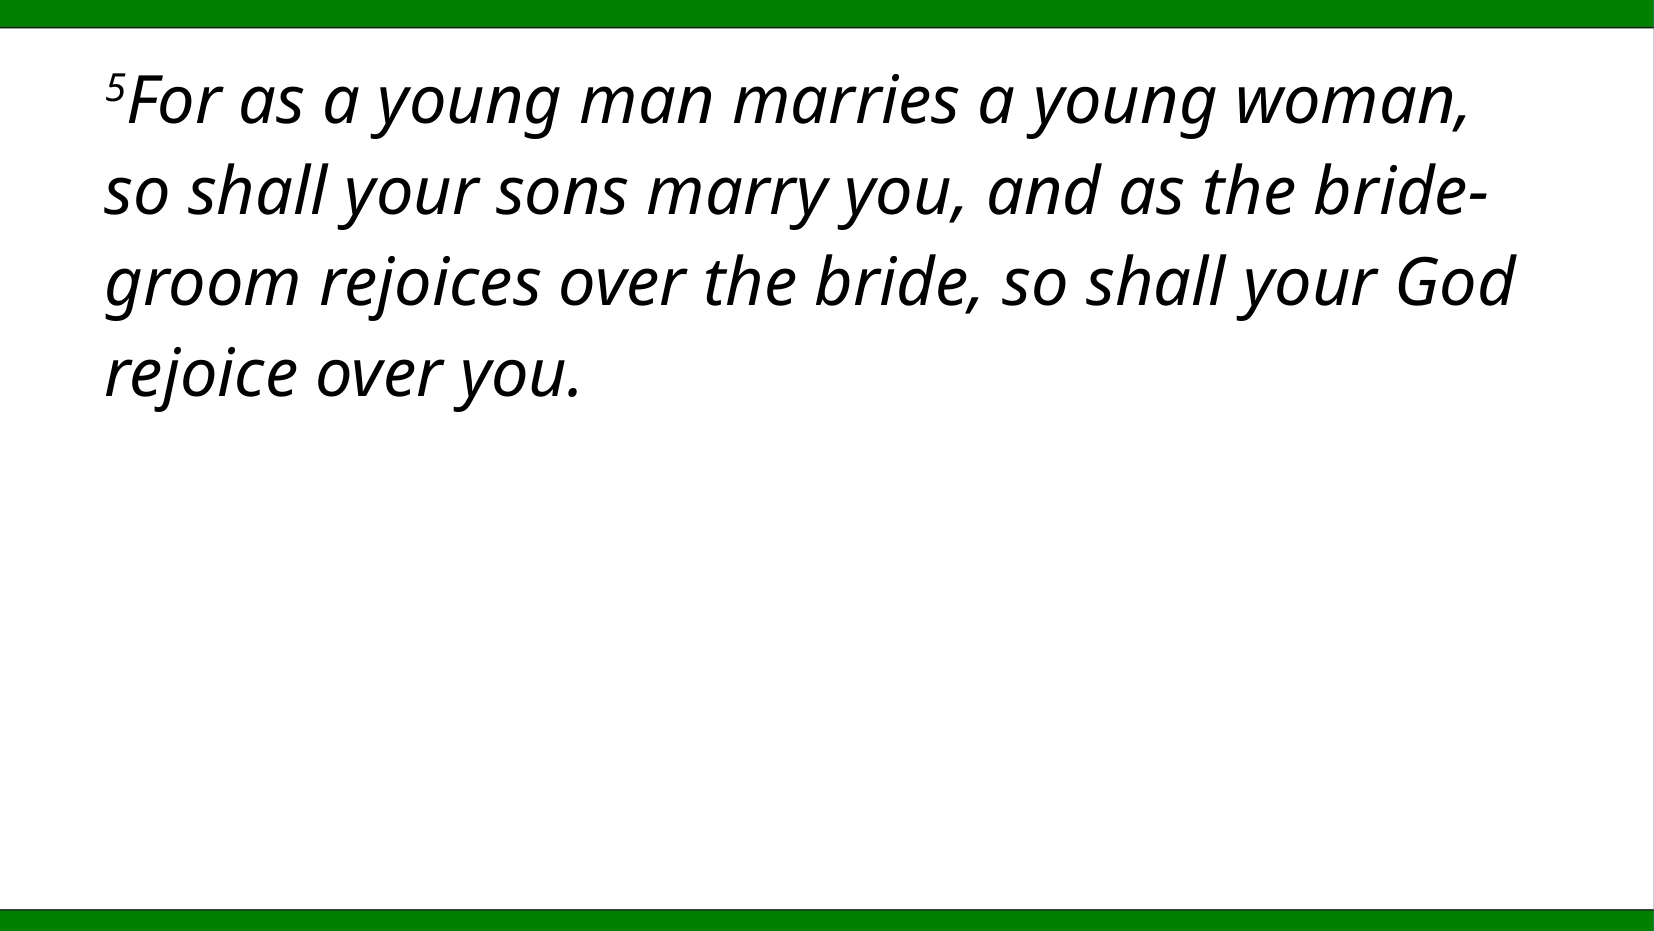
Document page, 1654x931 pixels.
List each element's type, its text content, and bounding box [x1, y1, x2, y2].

text_box 5For as a young man marries a young woman, so shall your sons marry you, and as the bride-groom rejoices over the bride, so shall your God rejoice over you. [90, 45, 1591, 415]
picture [0, 0, 1654, 931]
